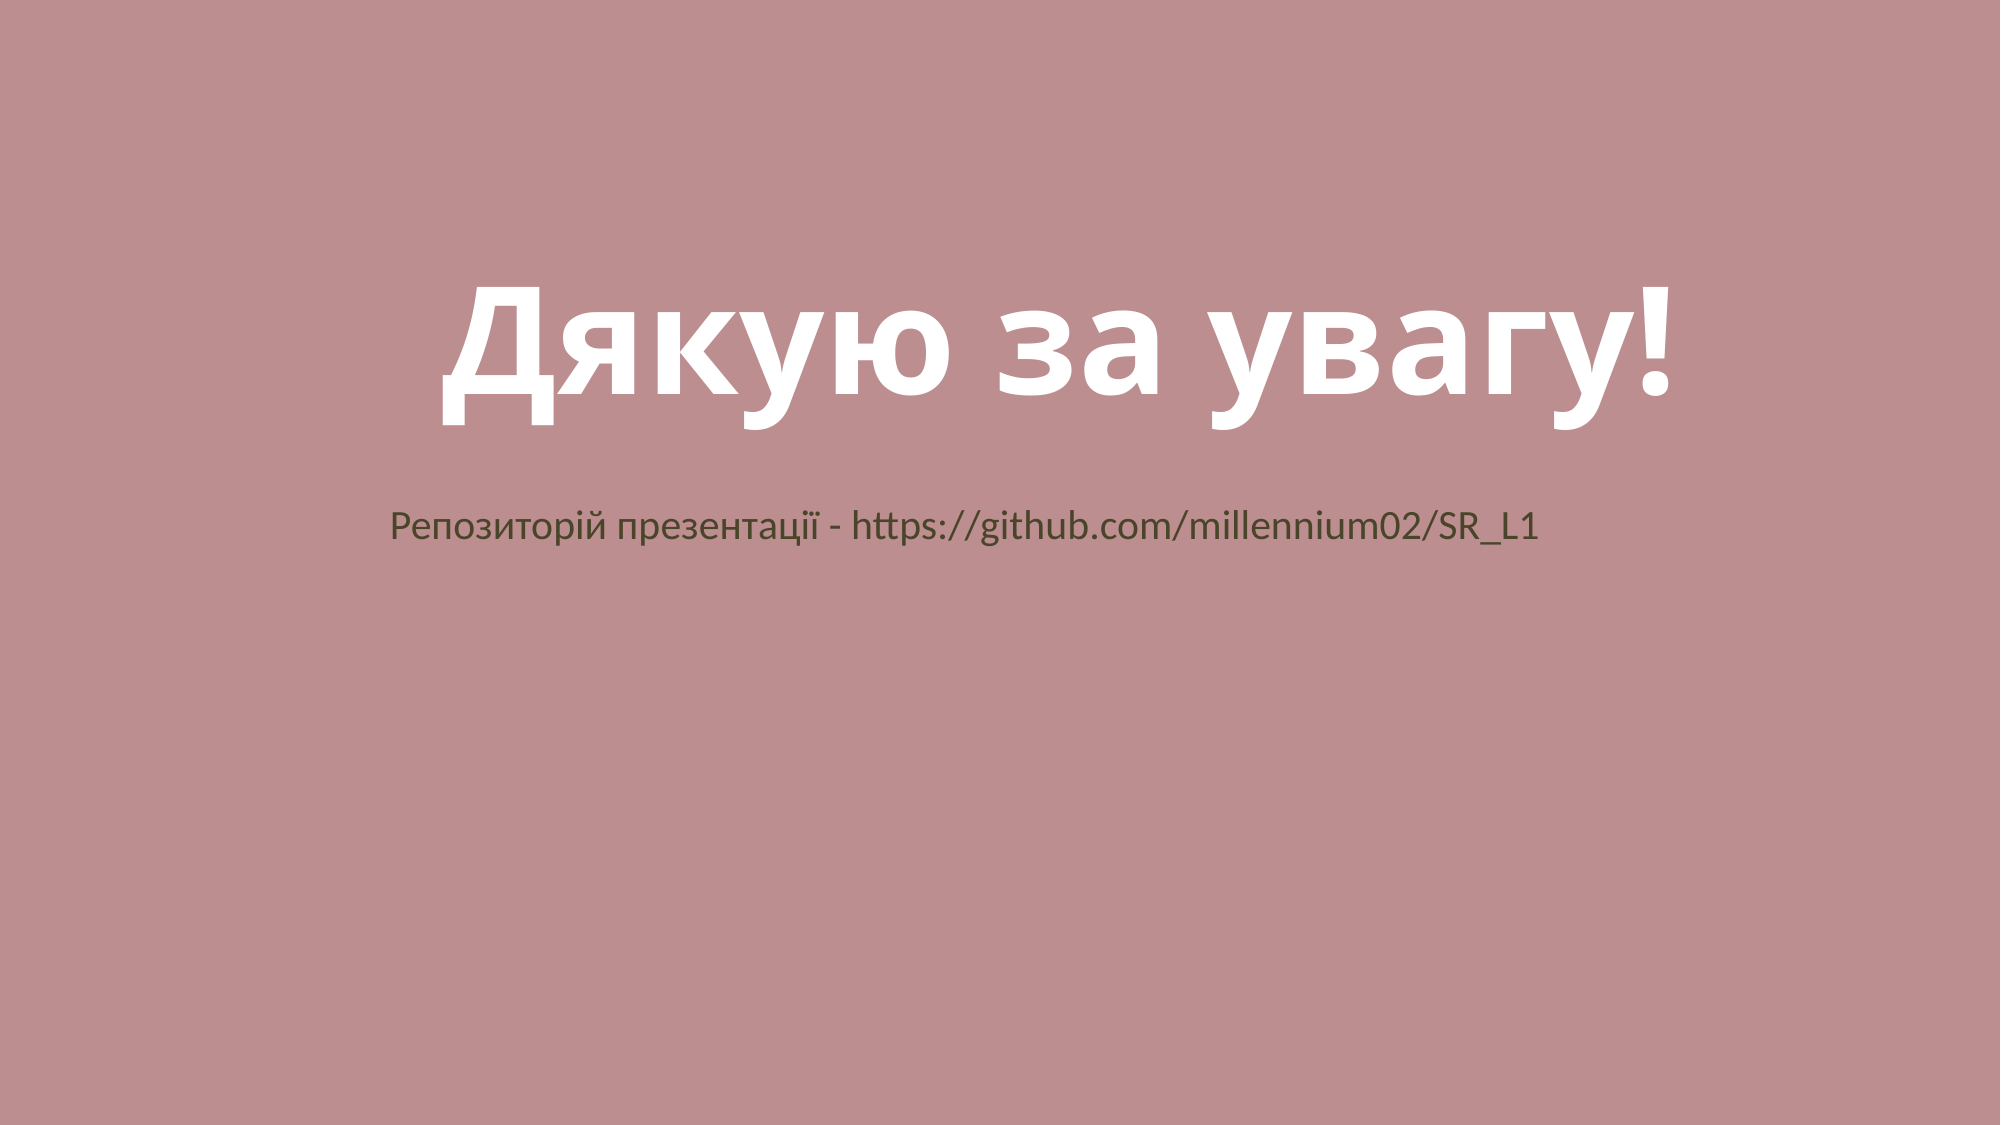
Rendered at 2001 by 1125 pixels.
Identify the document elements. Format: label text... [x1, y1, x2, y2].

text_box Репозиторій презентації - https://github.com/millennium02/SR_L1 [374, 496, 1763, 776]
text_box Дякую за увагу! [395, 257, 1726, 447]
